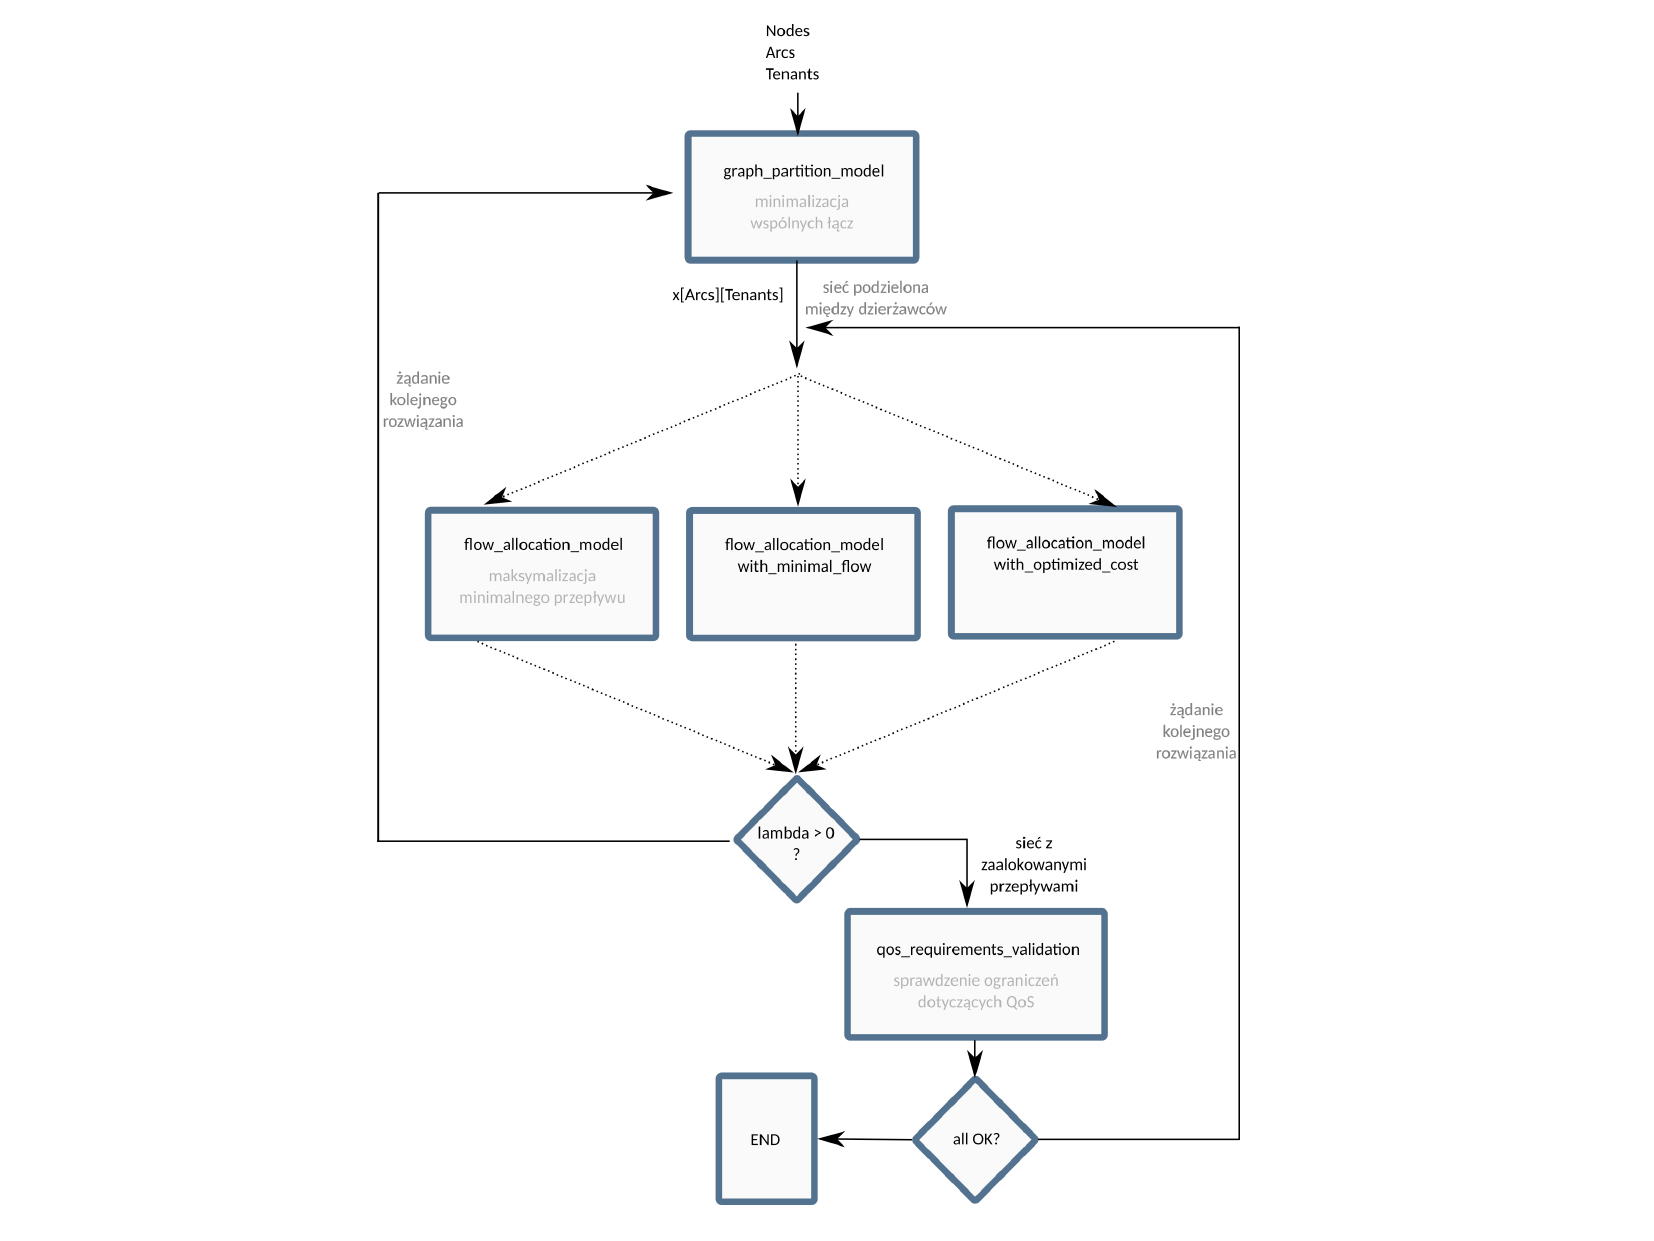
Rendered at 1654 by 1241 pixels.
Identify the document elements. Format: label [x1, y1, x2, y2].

picture [377, 24, 1240, 1205]
